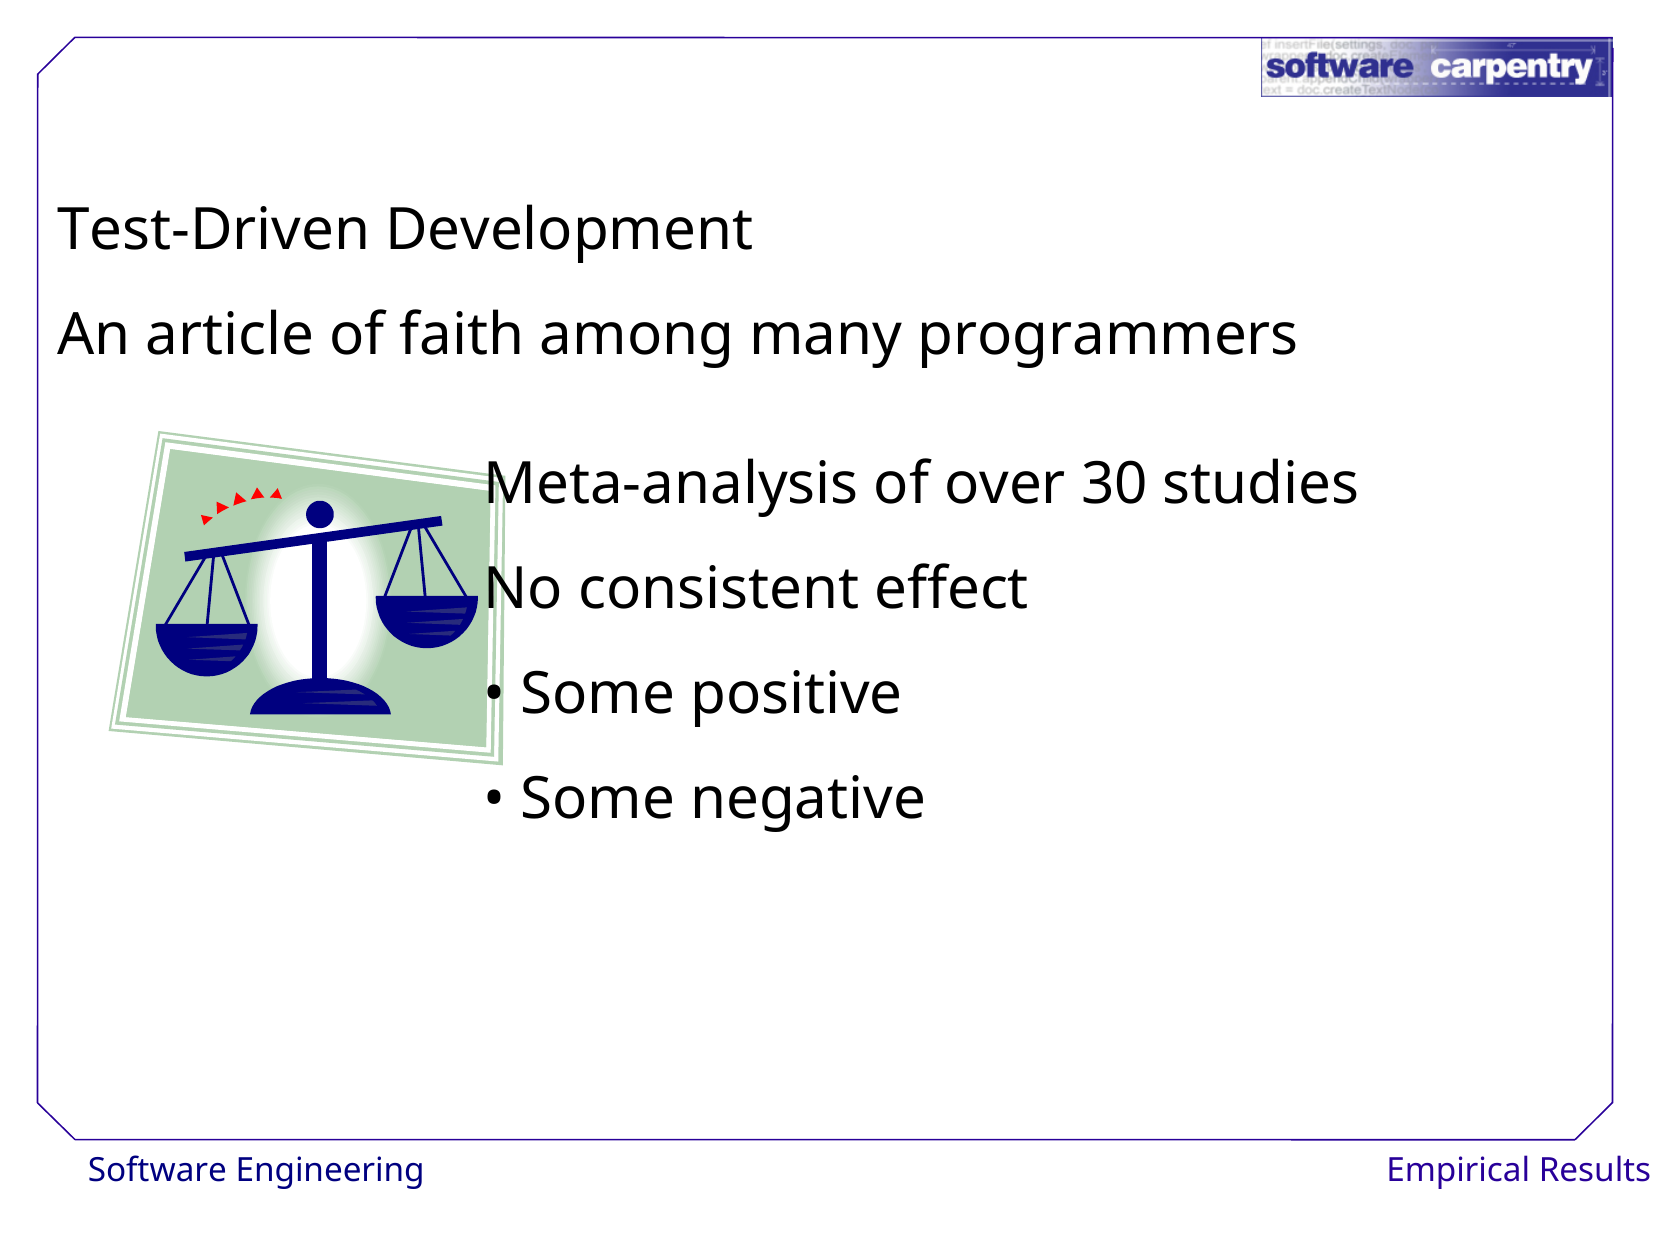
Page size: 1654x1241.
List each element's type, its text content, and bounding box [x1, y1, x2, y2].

picture [1261, 39, 1613, 97]
text_box Test-Driven Development An article of faith among many programmers [42, 148, 1464, 375]
text_box Meta-analysis of over 30 studies No consistent effect • Some positive • Some negative [468, 402, 1525, 838]
picture [108, 430, 468, 766]
